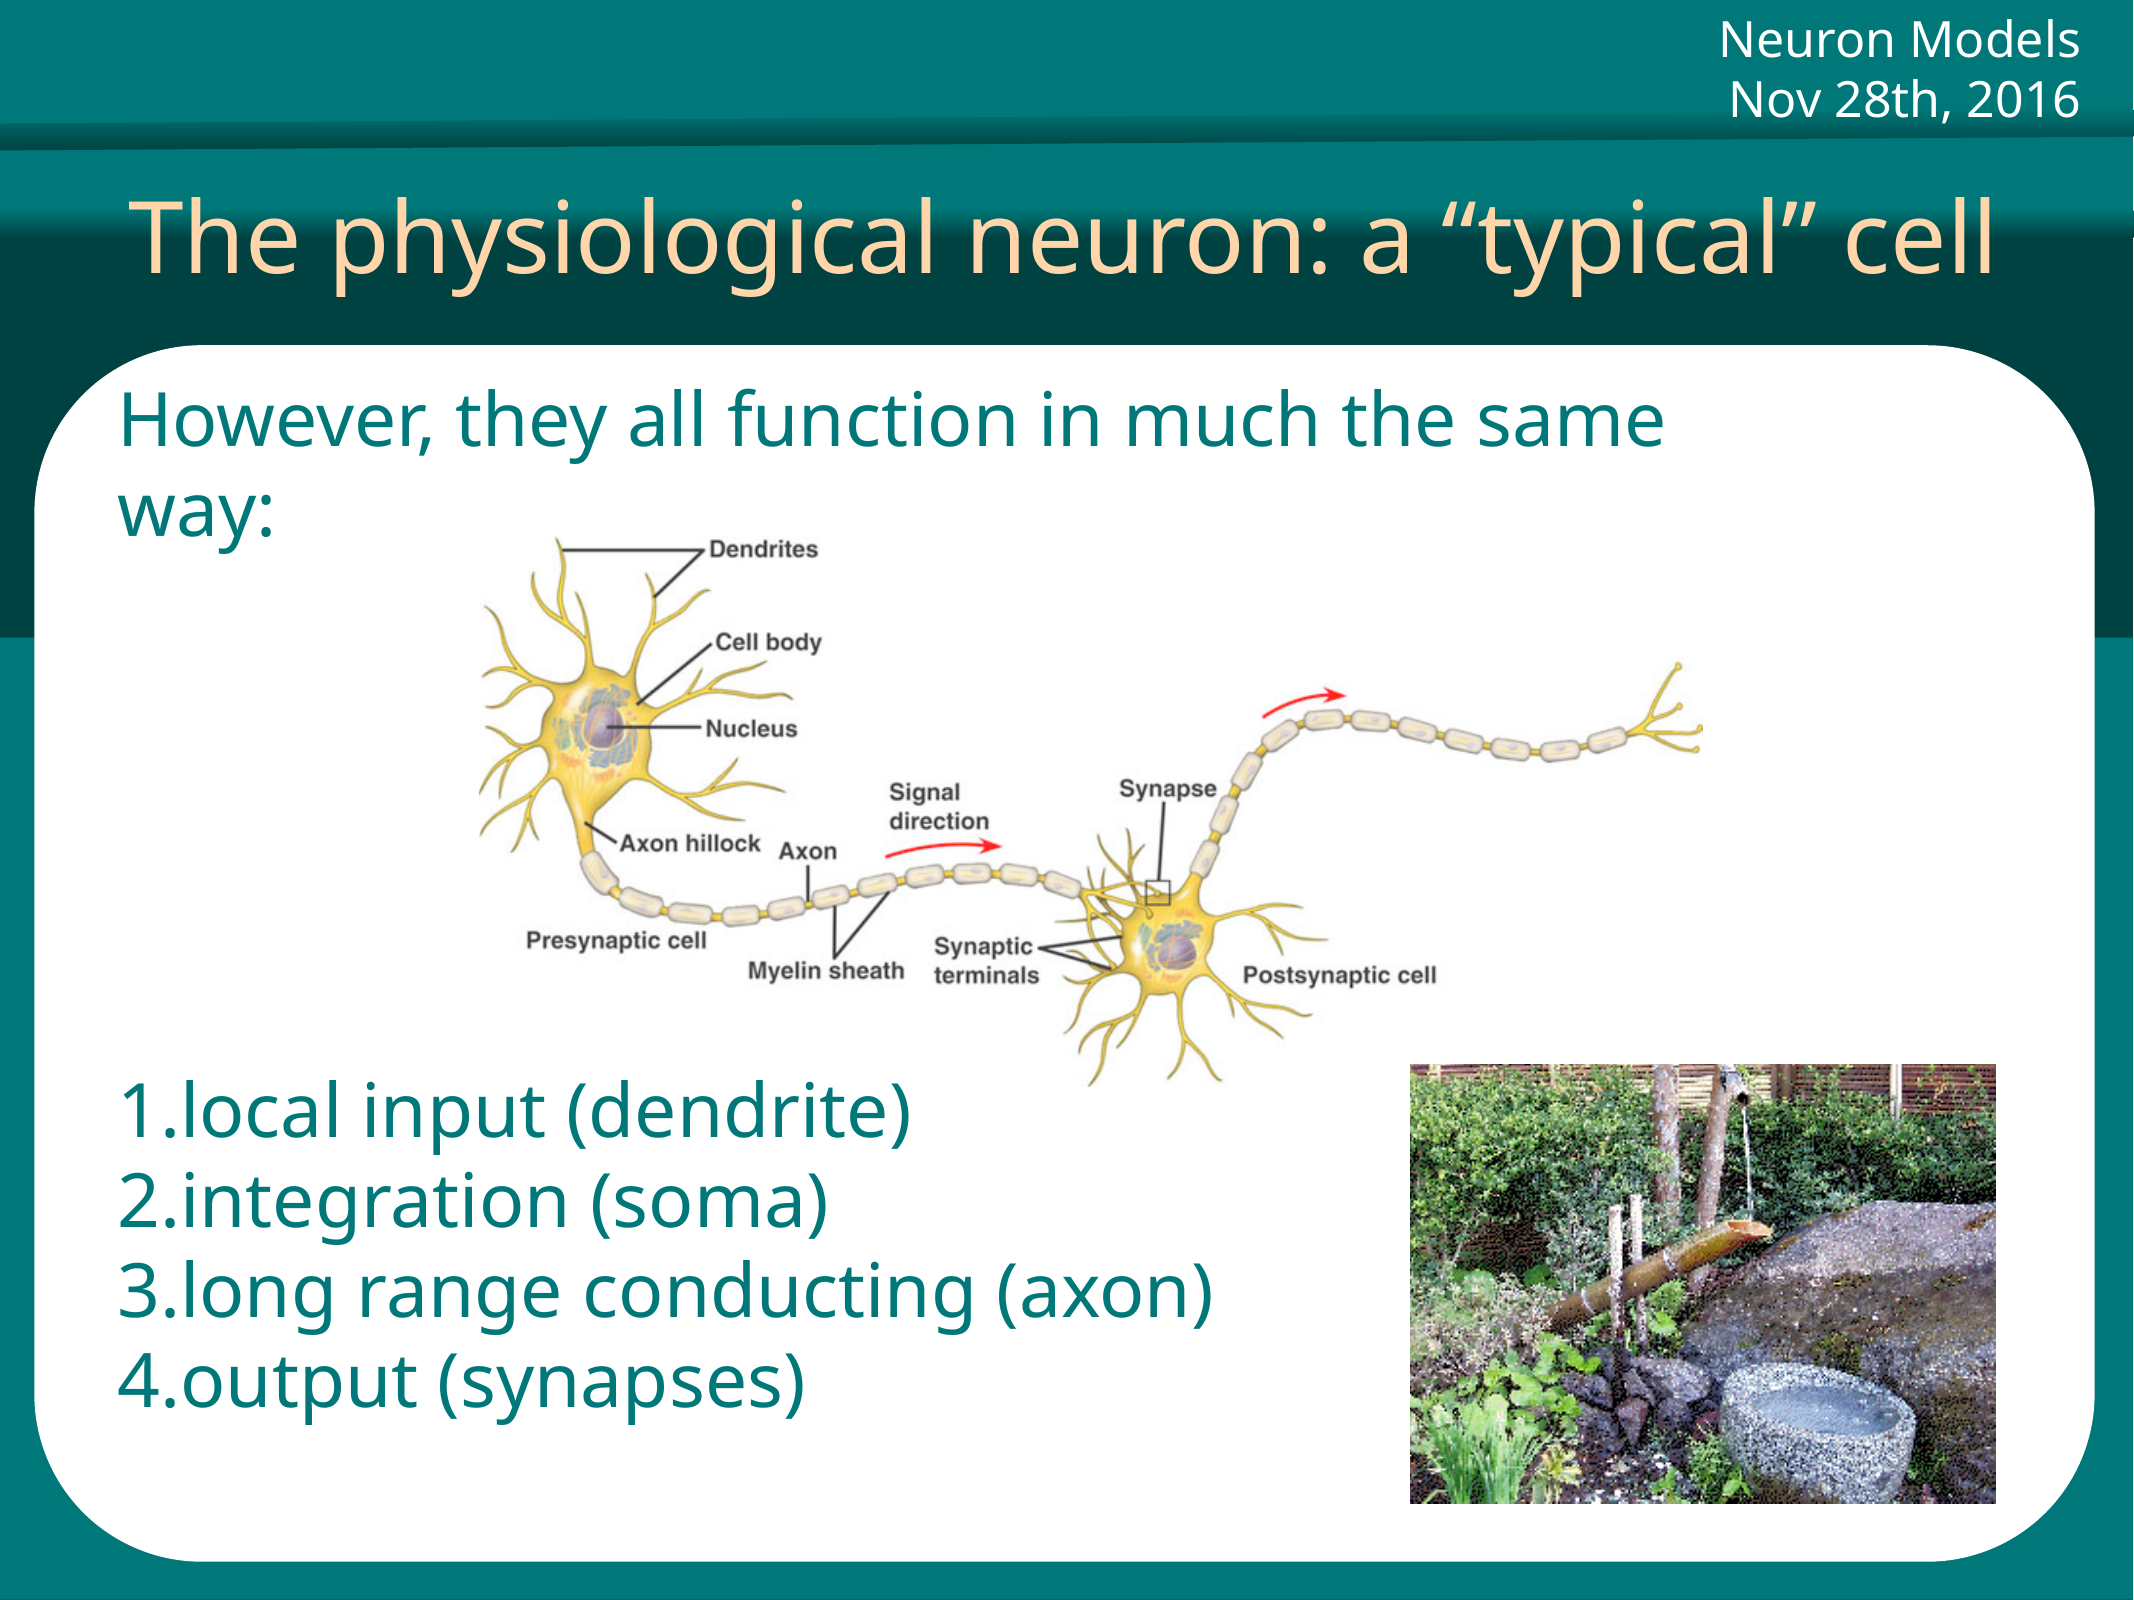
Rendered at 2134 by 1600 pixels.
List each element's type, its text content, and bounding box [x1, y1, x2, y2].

text_box local input (dendrite) integration (soma) long range conducting (axon) output (synapses) [109, 891, 2126, 1548]
picture [479, 560, 1703, 891]
text_box However, they all function in much the same way: [109, 363, 1739, 560]
text_box Neuron Models Nov 28th, 2016 [443, 1, 2090, 135]
text_box The physiological neuron: a “typical” cell [32, 141, 2097, 325]
picture [1410, 1064, 1996, 1504]
